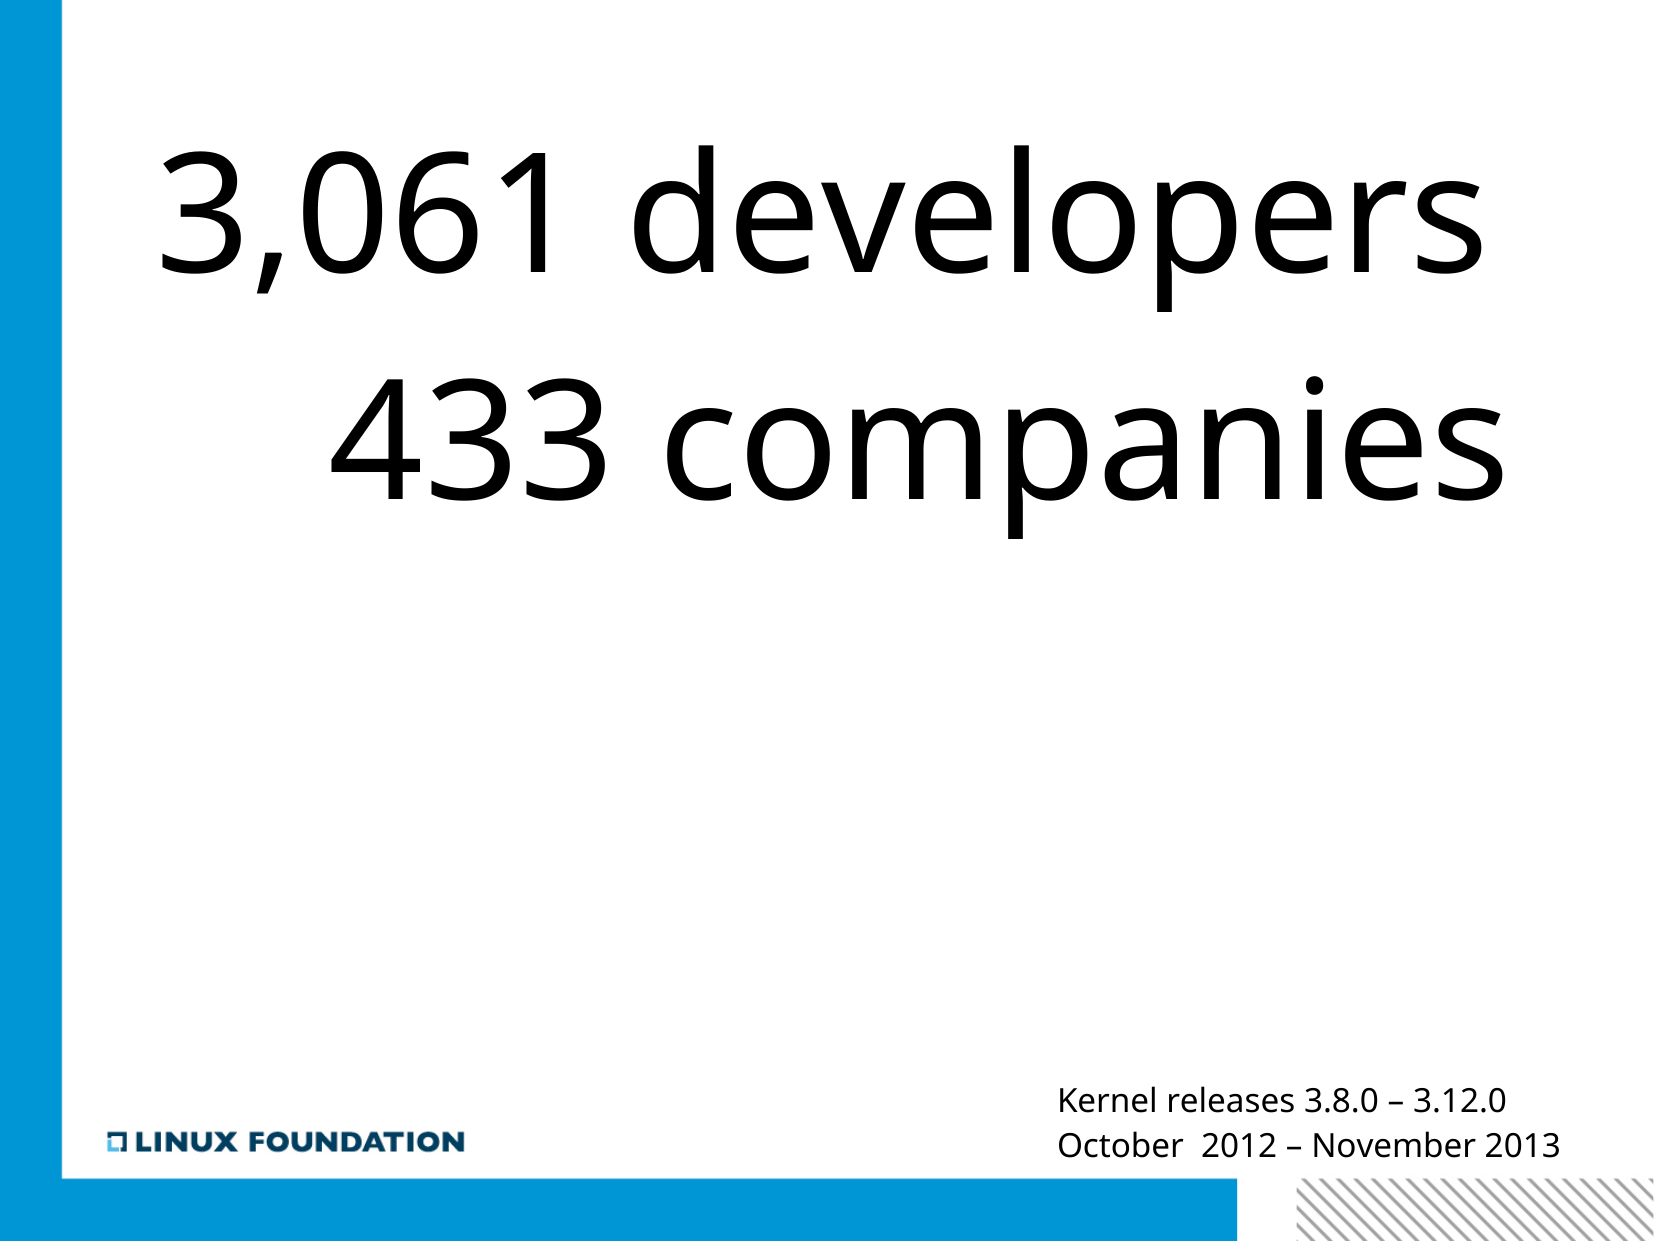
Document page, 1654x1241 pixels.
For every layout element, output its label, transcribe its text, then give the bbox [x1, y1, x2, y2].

picture [62, 0, 1654, 1241]
text_box Kernel releases 3.8.0 – 3.12.0 October 2012 – November 2013 [1042, 1069, 1573, 1164]
text_box 3,061 developers 433 companies [140, 87, 1522, 503]
